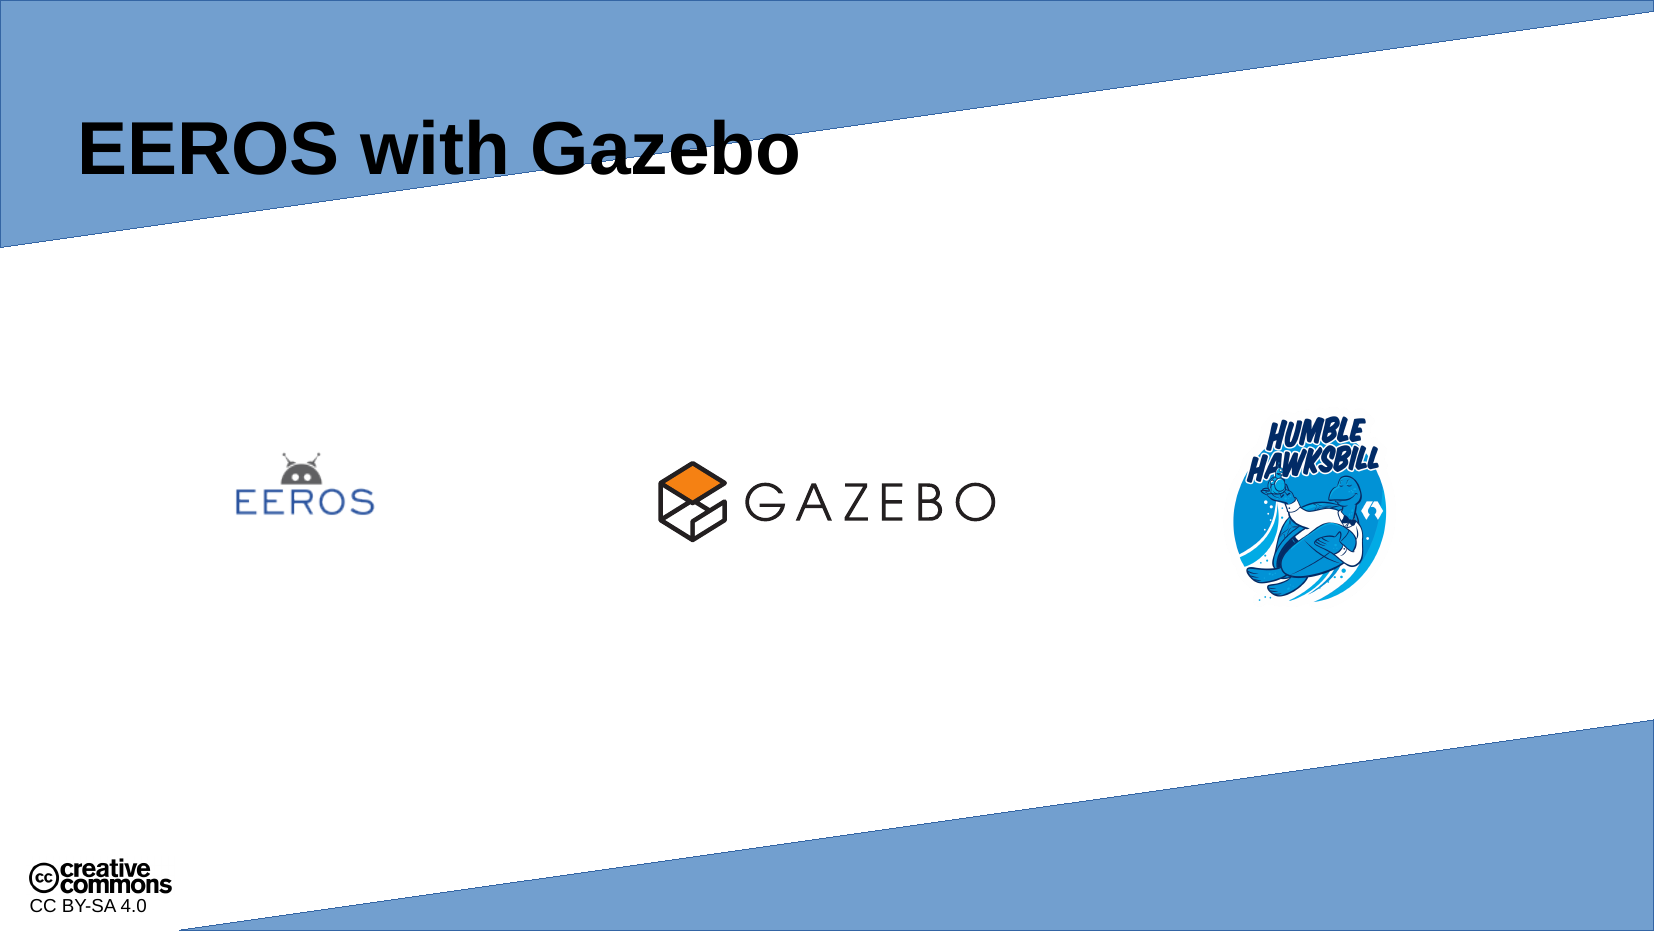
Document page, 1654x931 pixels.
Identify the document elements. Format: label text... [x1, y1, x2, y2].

picture [537, 375, 1117, 621]
picture [1216, 393, 1405, 621]
title EEROS with Gazebo [77, 69, 1488, 227]
picture [26, 856, 175, 895]
picture [231, 442, 378, 521]
